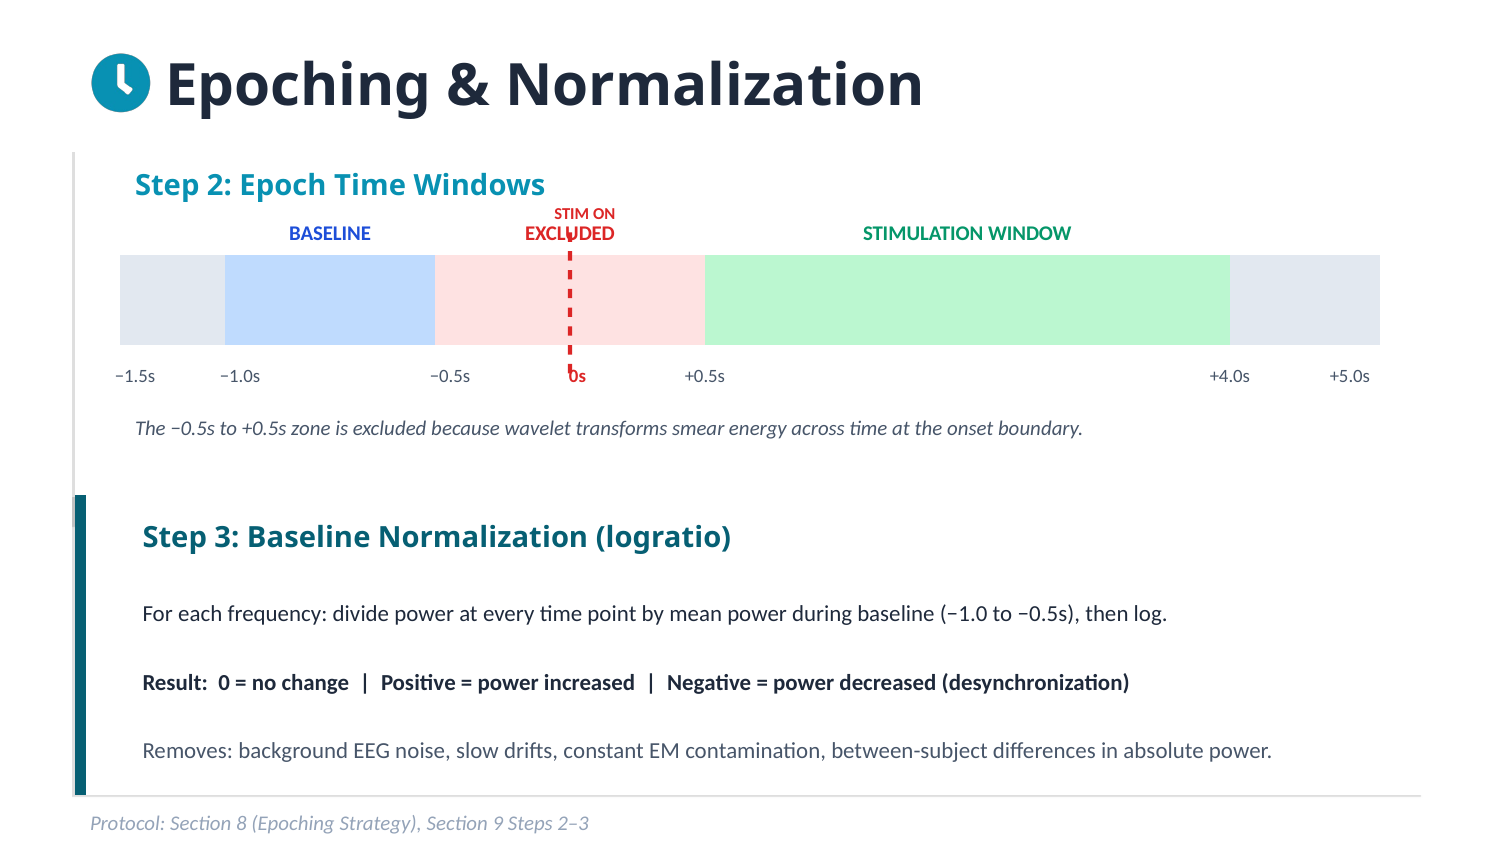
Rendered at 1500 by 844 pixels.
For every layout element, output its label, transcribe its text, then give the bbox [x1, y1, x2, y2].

text_box STIMULATION WINDOW [705, 210, 1230, 255]
text_box +5.0s [1305, 353, 1395, 398]
text_box Epoching & Normalization [165, 45, 1365, 120]
text_box −1.5s [90, 353, 180, 398]
text_box The −0.5s to +0.5s zone is excluded because wavelet transforms smear energy across time at the onset boundary. [120, 405, 1380, 450]
text_box −0.5s [405, 353, 495, 398]
text_box [75, 150, 1425, 795]
text_box +4.0s [1185, 353, 1275, 398]
text_box EXCLUDED [435, 210, 705, 255]
text_box 0s [533, 353, 623, 398]
text_box Step 2: Epoch Time Windows [120, 157, 720, 210]
text_box −1.0s [195, 353, 285, 398]
text_box Protocol: Section 8 (Epoching Strategy), Section 9 Steps 2–3 [75, 803, 1425, 833]
text_box BASELINE [225, 210, 435, 255]
text_box Step 3: Baseline Normalization (logratio) [128, 510, 878, 562]
text_box STIM ON [525, 195, 645, 225]
text_box For each frequency: divide power at every time point by mean power during baseline (−1.0 to −0.5s), then log. Result: 0 = no change | Positive = power increased | Negative = power decreased (desynchronization) Removes: background EEG noise, slow drifts, constant EM contamination, between-subject differences in absolute power. [128, 578, 1388, 773]
picture [90, 52, 151, 113]
text_box +0.5s [660, 353, 750, 398]
